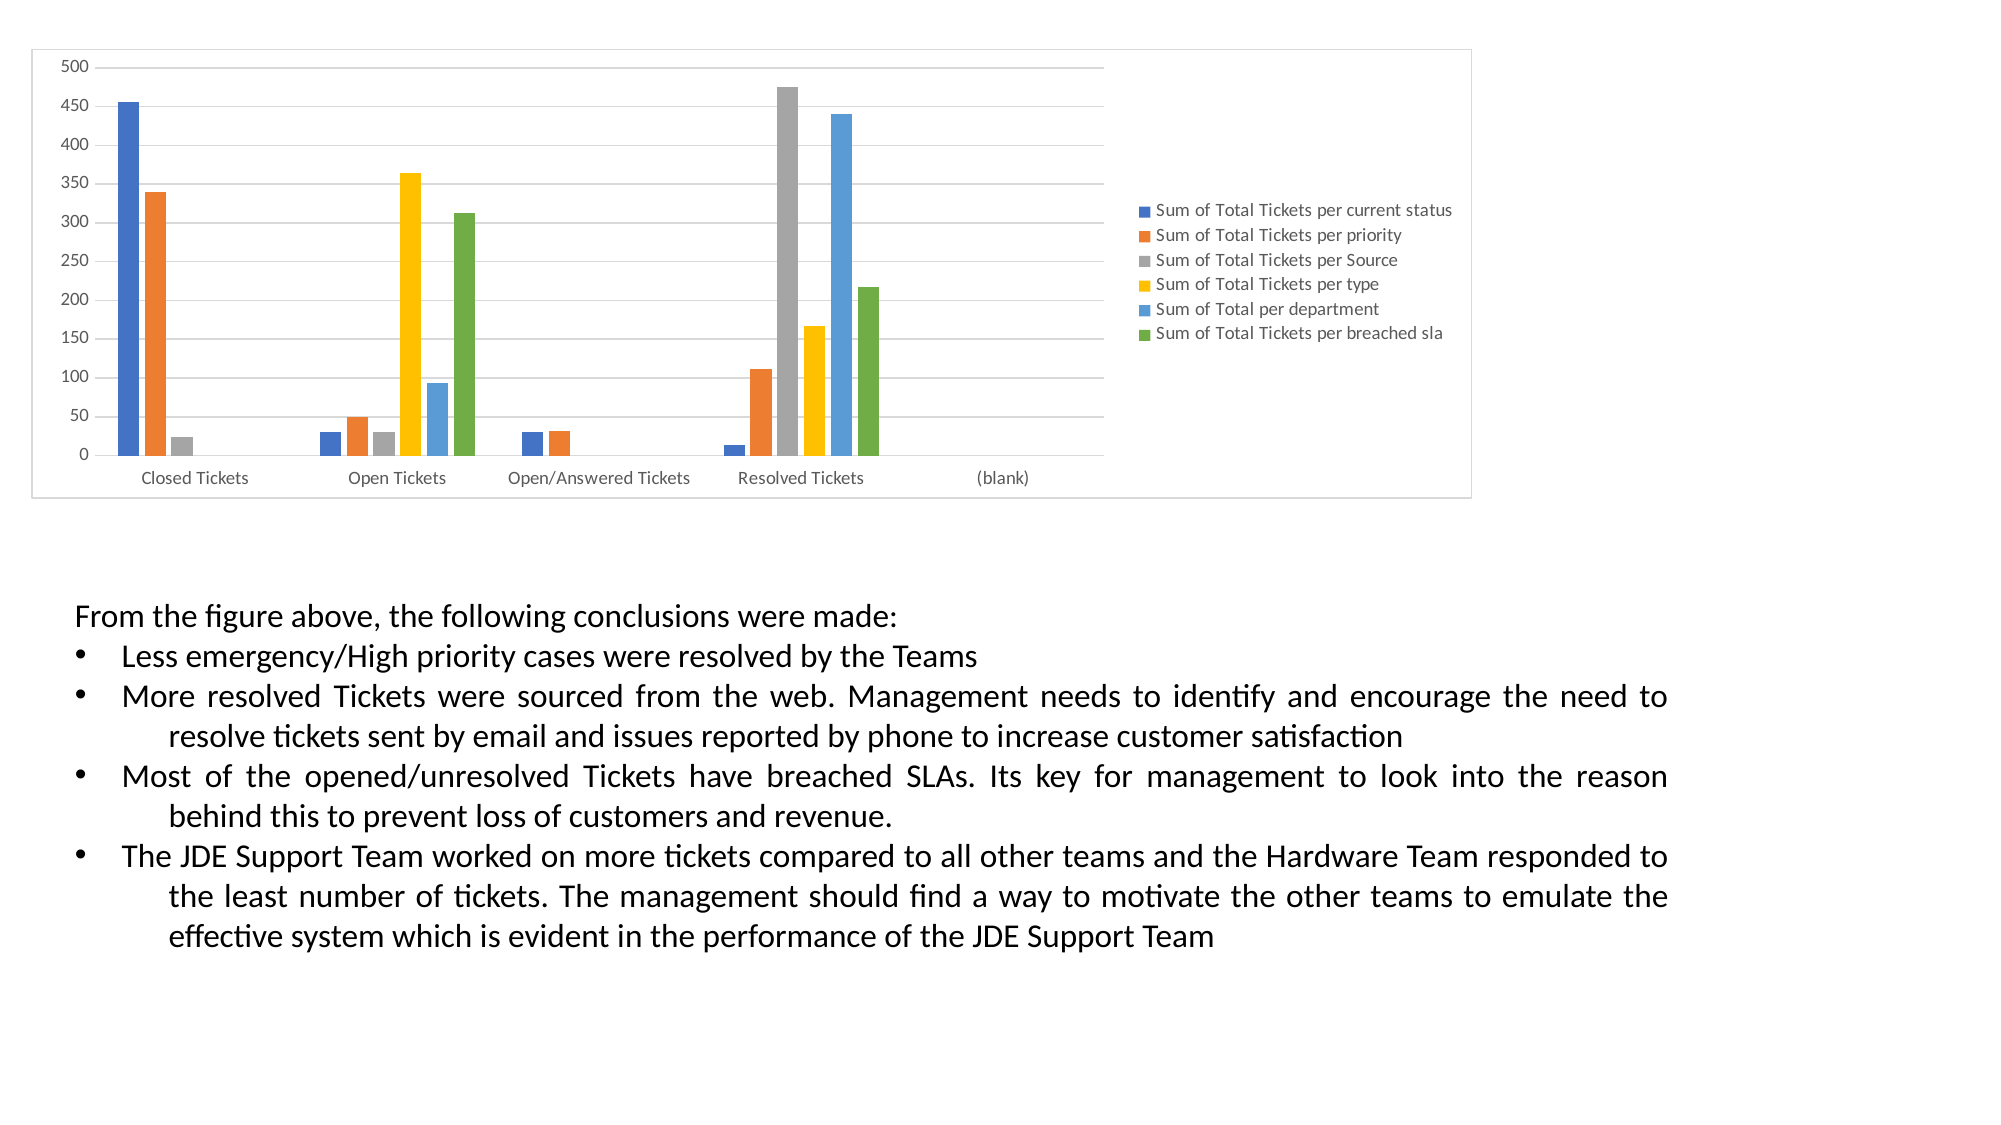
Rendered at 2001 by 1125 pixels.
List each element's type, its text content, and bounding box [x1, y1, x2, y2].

text_box From the figure above, the following conclusions were made: Less emergency/High priority cases were resolved by the Teams More resolved Tickets were sourced from the web. Management needs to identify and encourage the need to resolve tickets sent by email and issues reported by phone to increase customer satisfaction Most of the opened/unresolved Tickets have breached SLAs. Its key for management to look into the reason behind this to prevent loss of customers and revenue. The JDE Support Team worked on more tickets compared to all other teams and the Hardware Team responded to the least number of tickets. The management should find a way to motivate the other teams to emulate the effective system which is evident in the performance of the JDE Support Team [59, 587, 1686, 966]
chart [31, 48, 1473, 499]
